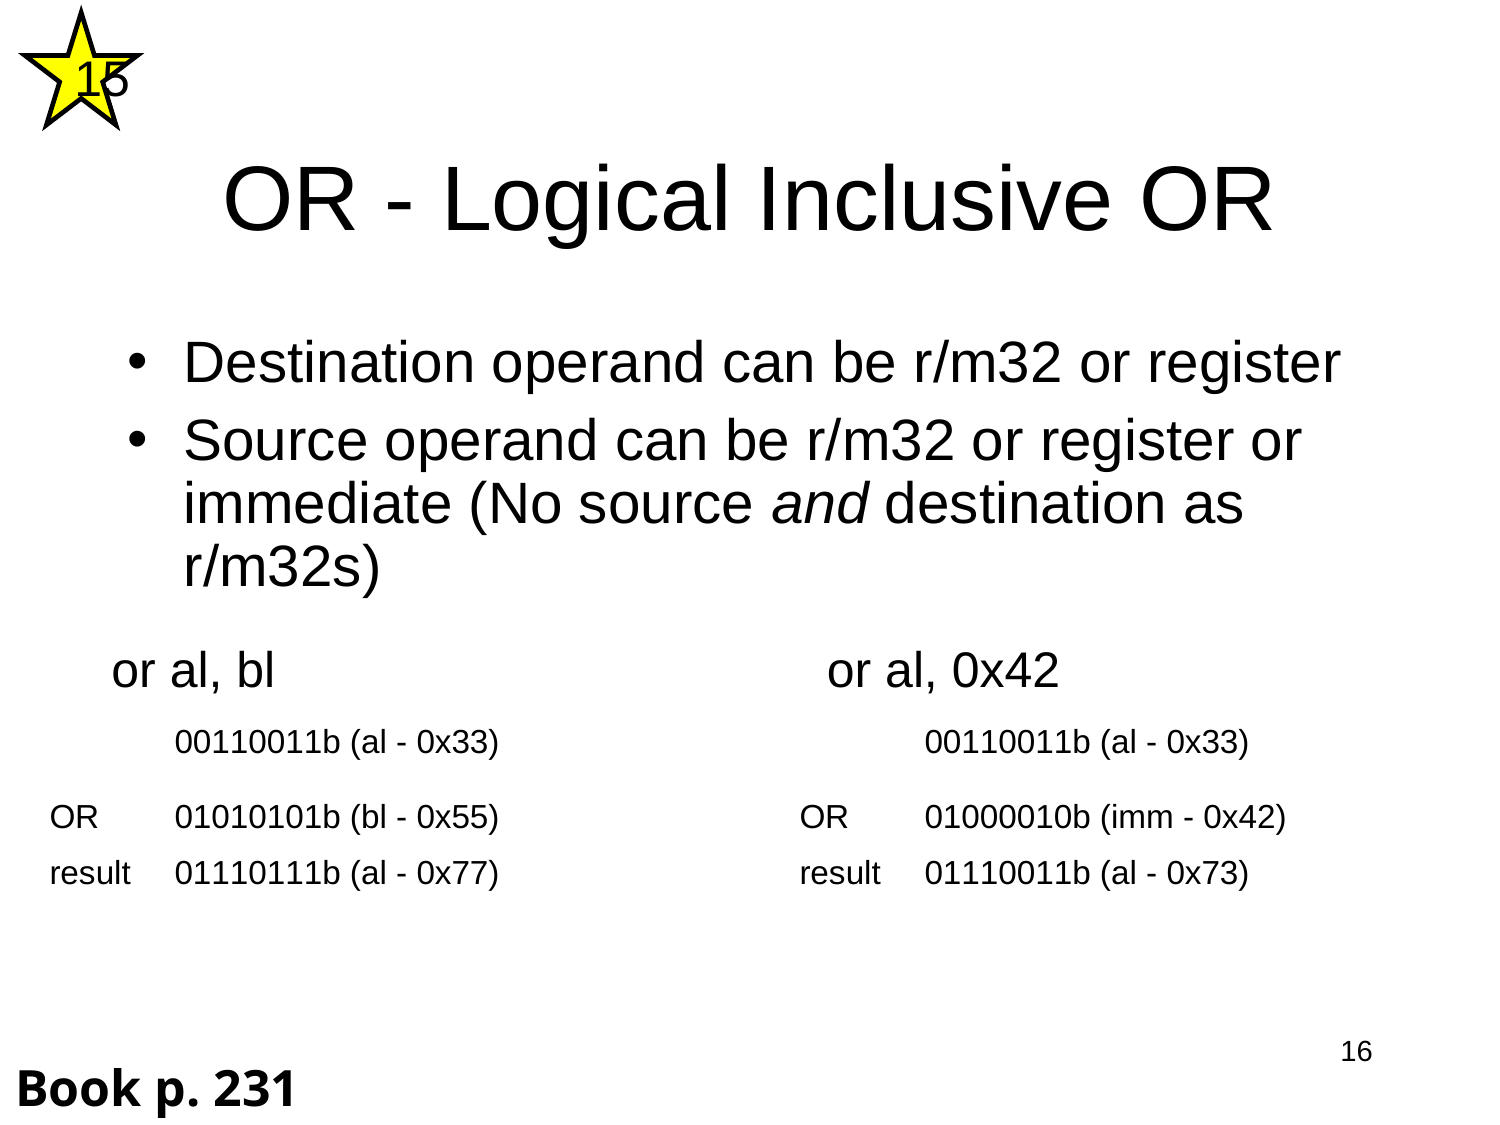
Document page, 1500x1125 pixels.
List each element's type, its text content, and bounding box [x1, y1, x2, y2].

text_box or al, 0x42 [812, 629, 1076, 706]
table_cell 01000010b (imm - 0x42) [910, 788, 1472, 843]
table_cell 01110111b (al - 0x77) [160, 843, 722, 899]
table_header 00110011b (al - 0x33) [910, 713, 1472, 788]
table_cell 01110011b (al - 0x73) [910, 843, 1472, 899]
table_header 00110011b (al - 0x33) [160, 713, 722, 788]
text_box Book p. 231 [0, 1049, 315, 1125]
table_header [785, 713, 910, 788]
text_box 15 [110, 65, 125, 76]
table_header [35, 713, 160, 788]
text_box or al, bl [96, 629, 291, 706]
list Destination operand can be r/m32 or register Source operand can be r/m32 or register or immediate (No source and destination as r/m32s) [112, 324, 1388, 638]
title OR - Logical Inclusive OR [112, 99, 1388, 288]
table_cell result [35, 843, 160, 899]
table_cell OR [785, 788, 910, 843]
table_cell 01010101b (bl - 0x55) [160, 788, 722, 843]
text_box 15 [24, 12, 138, 125]
text_box <number> [1074, 1025, 1388, 1101]
table_cell OR [35, 788, 160, 843]
table_cell result [785, 843, 910, 899]
